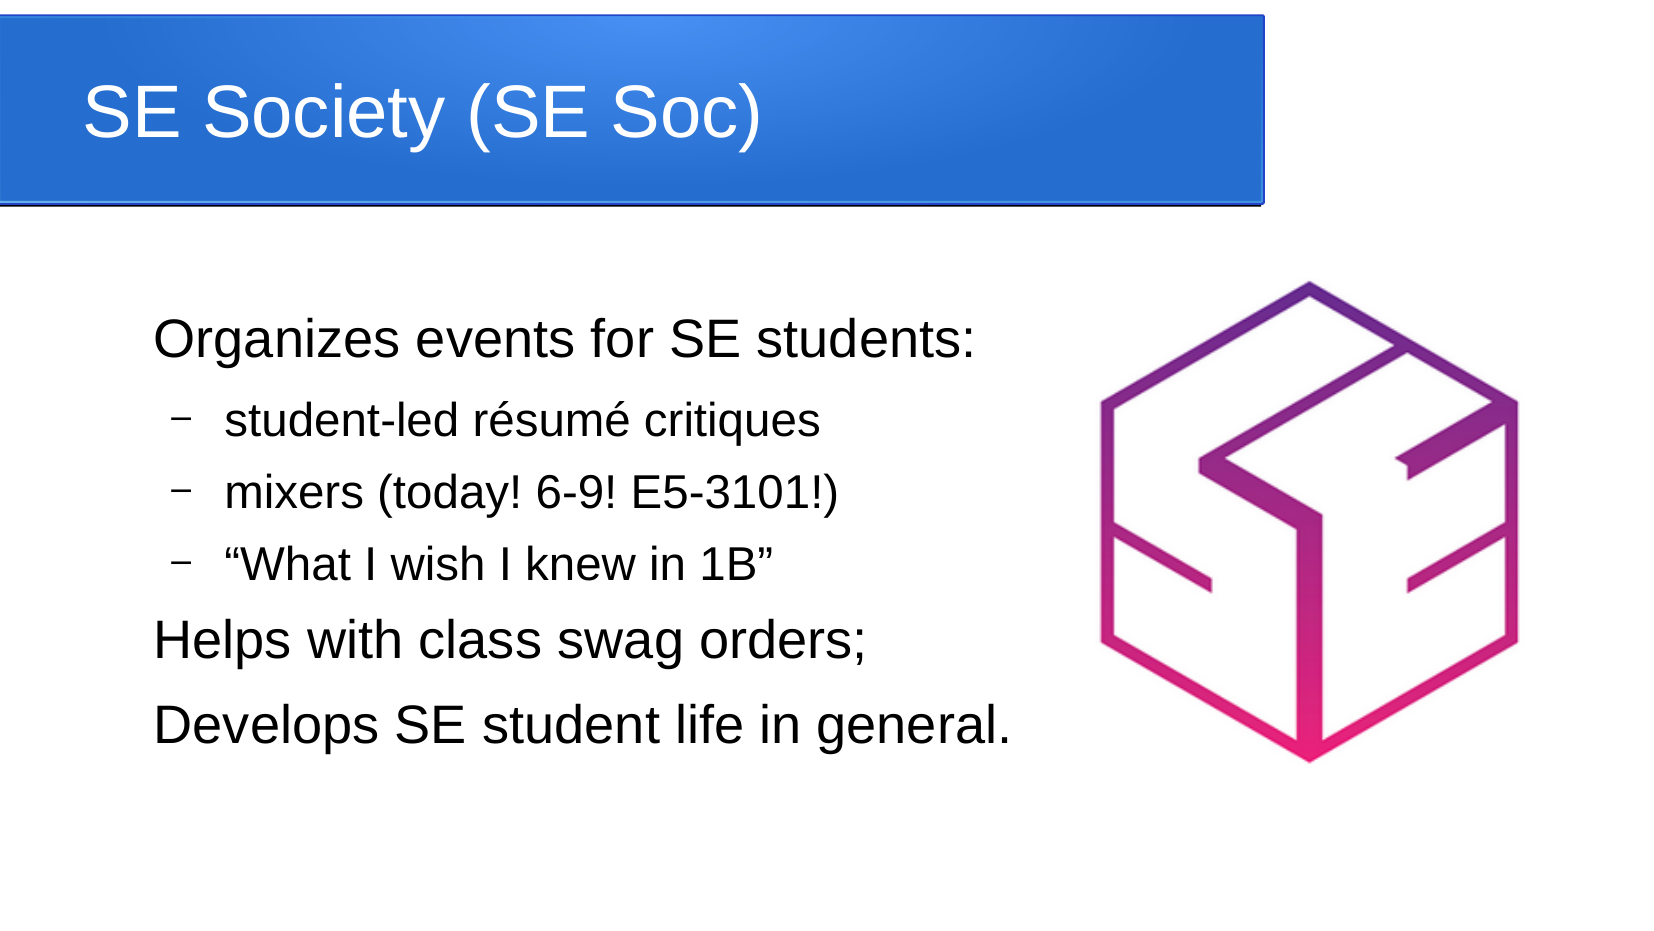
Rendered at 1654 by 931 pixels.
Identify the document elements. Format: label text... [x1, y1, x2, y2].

title SE Society (SE Soc) [82, 35, 1235, 189]
picture [1067, 278, 1545, 765]
list Organizes events for SE students: student-led résumé critiques mixers (today! 6-9! E5-3101!) “What I wish I knew in 1B” Helps with class swag orders; Develops SE student life in general. [82, 224, 1571, 764]
